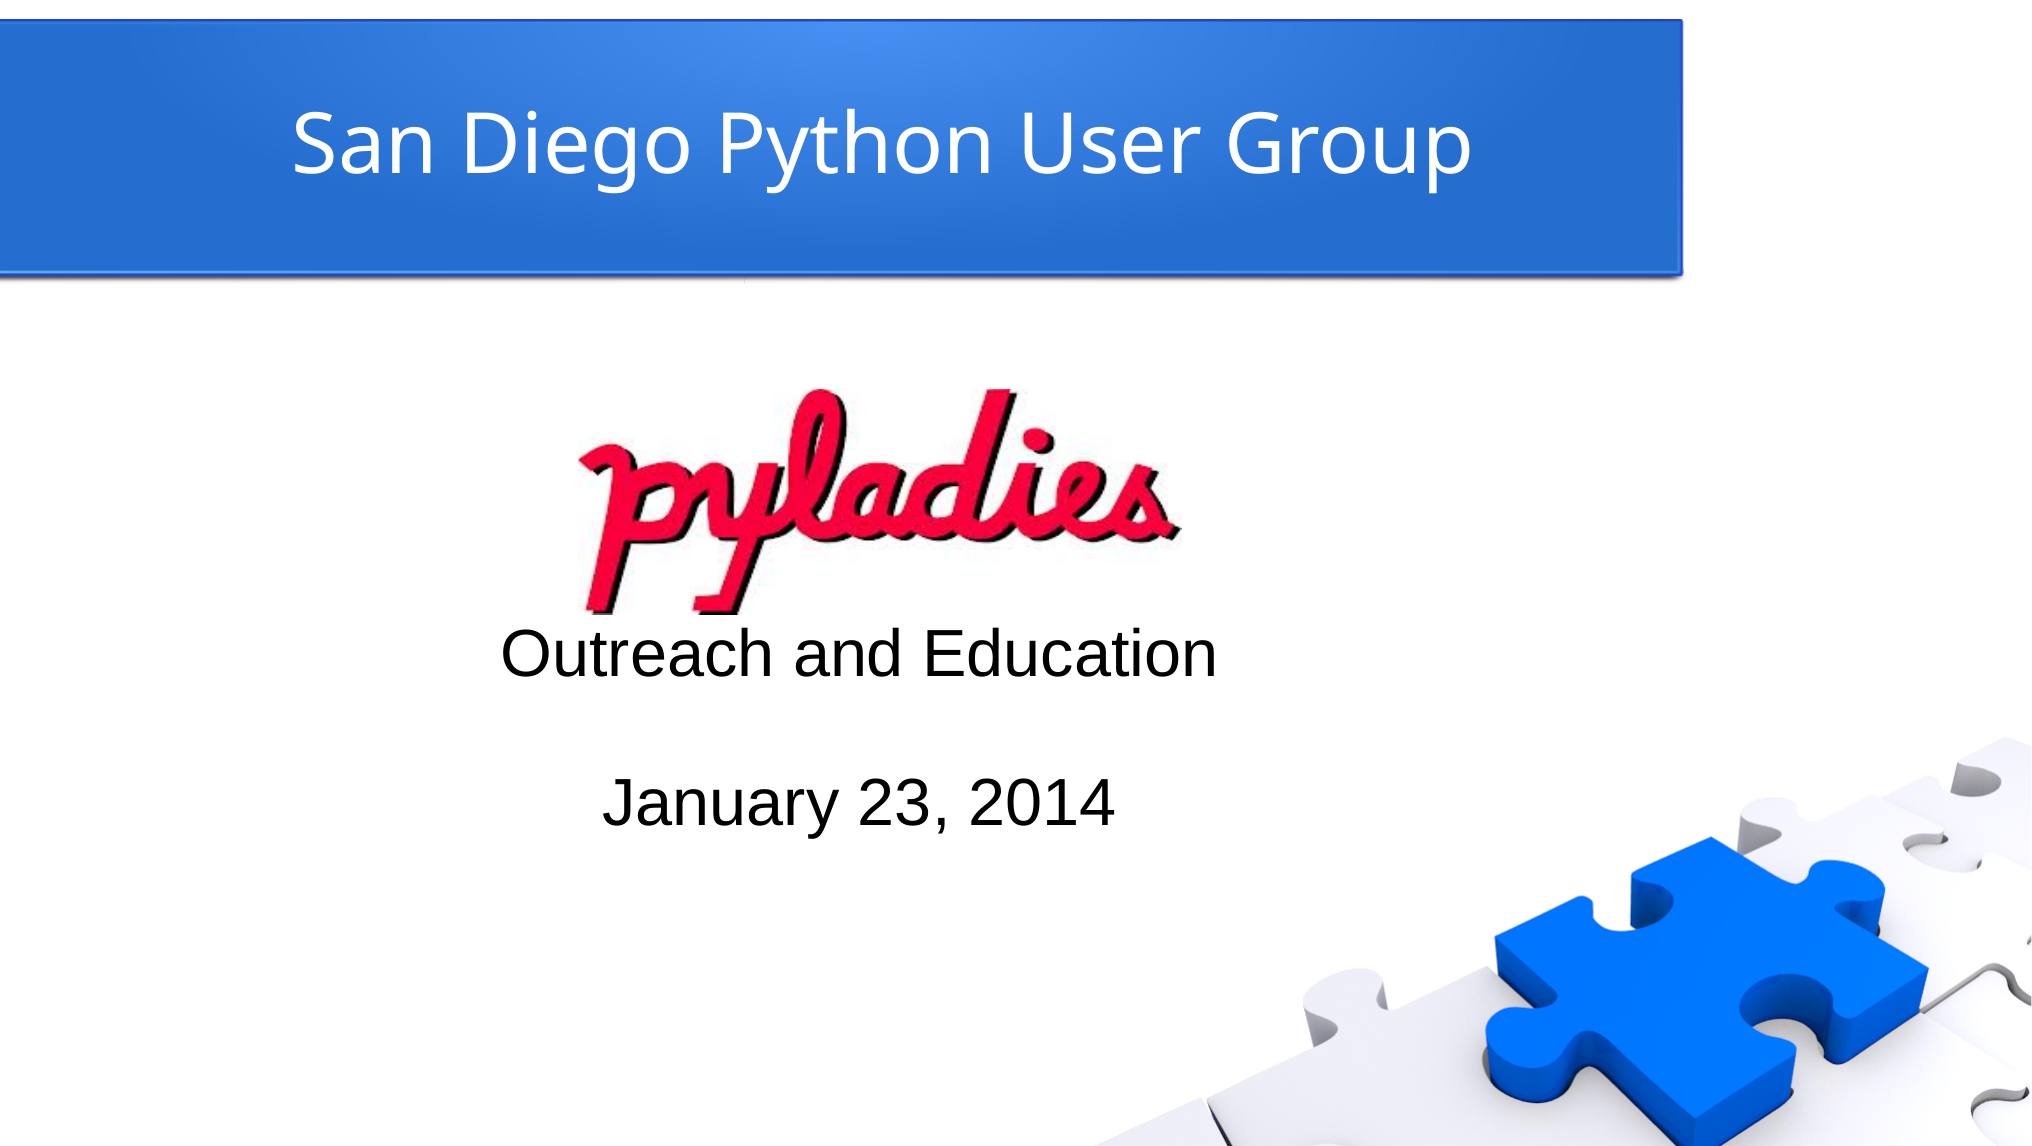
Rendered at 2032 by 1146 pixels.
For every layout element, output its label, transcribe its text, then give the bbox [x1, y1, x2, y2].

subtitle Outreach and Education January 23, 2014 [101, 307, 1619, 972]
picture [1071, 605, 2032, 1146]
picture [0, 19, 1689, 284]
title San Diego Python User Group [101, 45, 1666, 237]
picture [578, 389, 1182, 615]
